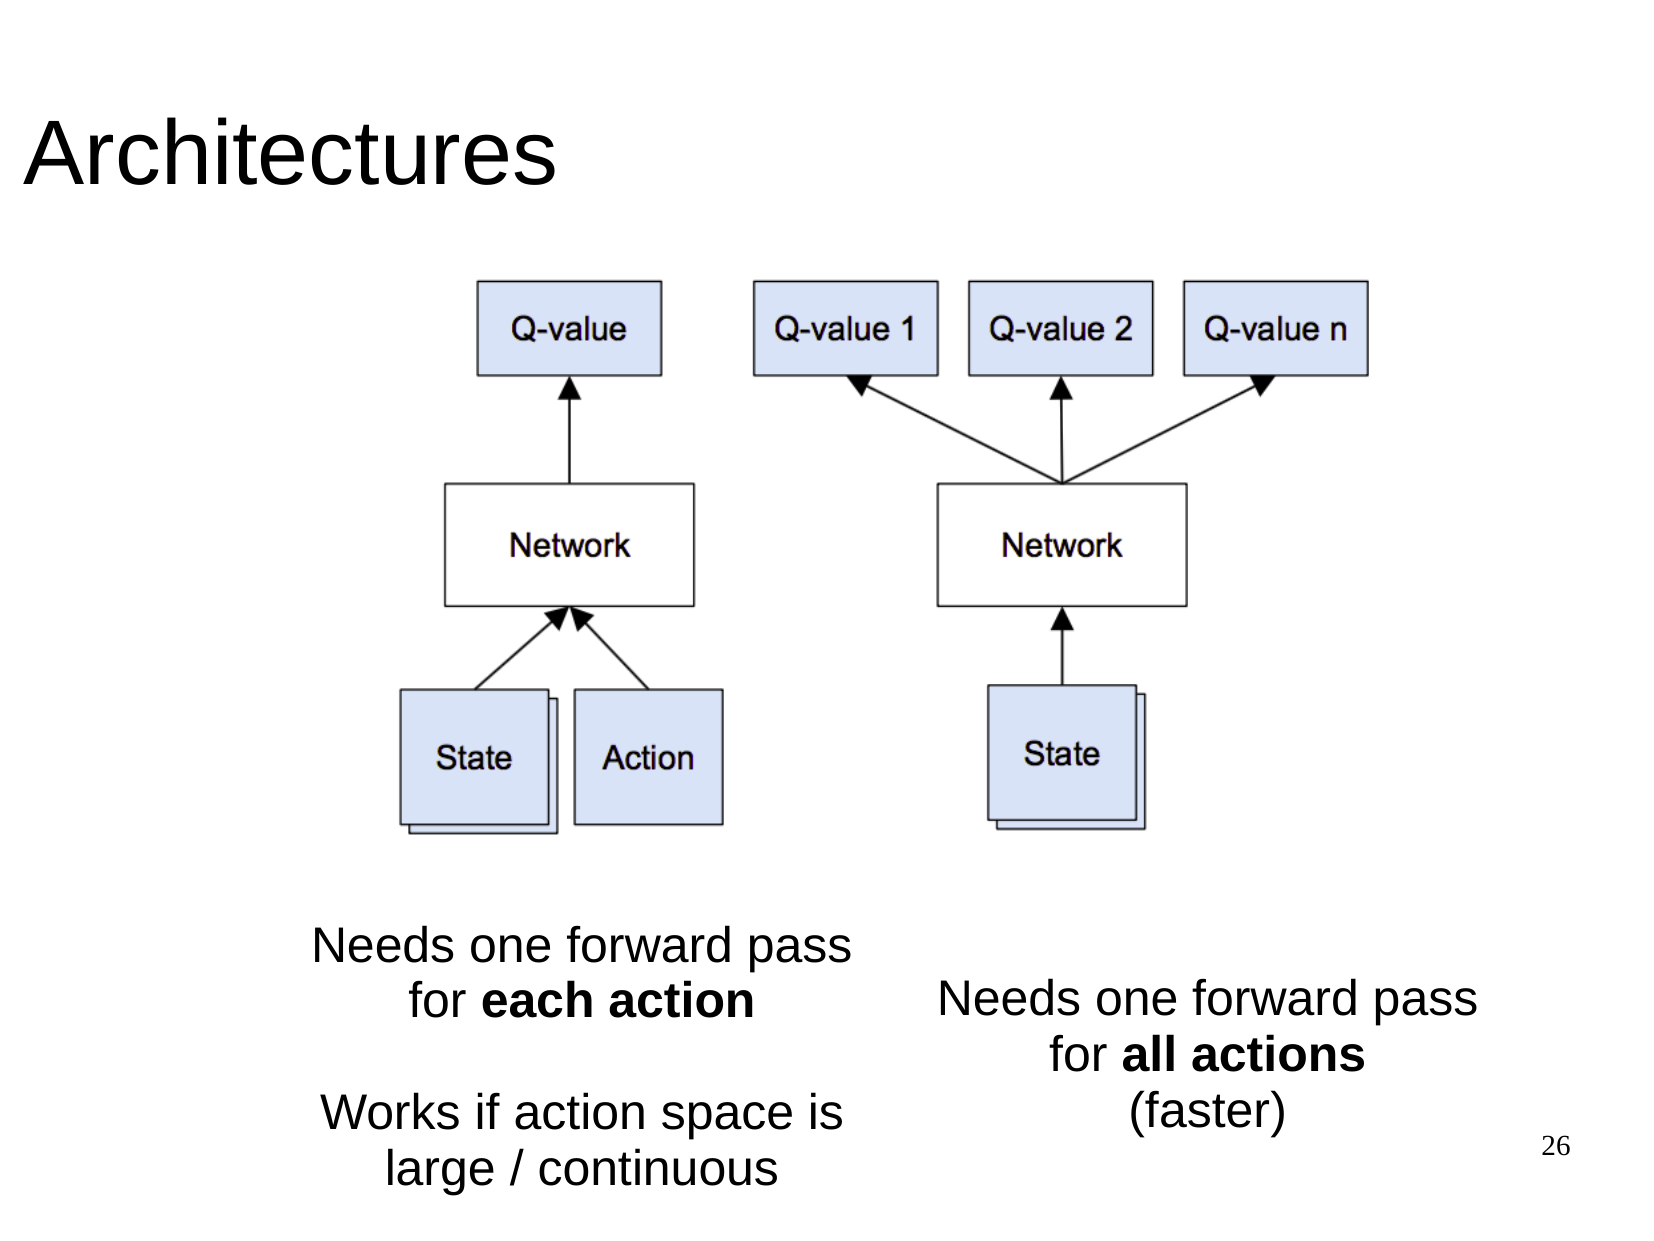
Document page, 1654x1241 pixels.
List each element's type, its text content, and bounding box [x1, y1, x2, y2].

text_box Needs one forward pass for each action Works if action space is large / continuous [194, 909, 900, 1206]
picture [370, 258, 1466, 841]
text_box Needs one forward pass for all actions (faster) [784, 963, 1561, 1241]
title Architectures [23, 49, 1512, 257]
